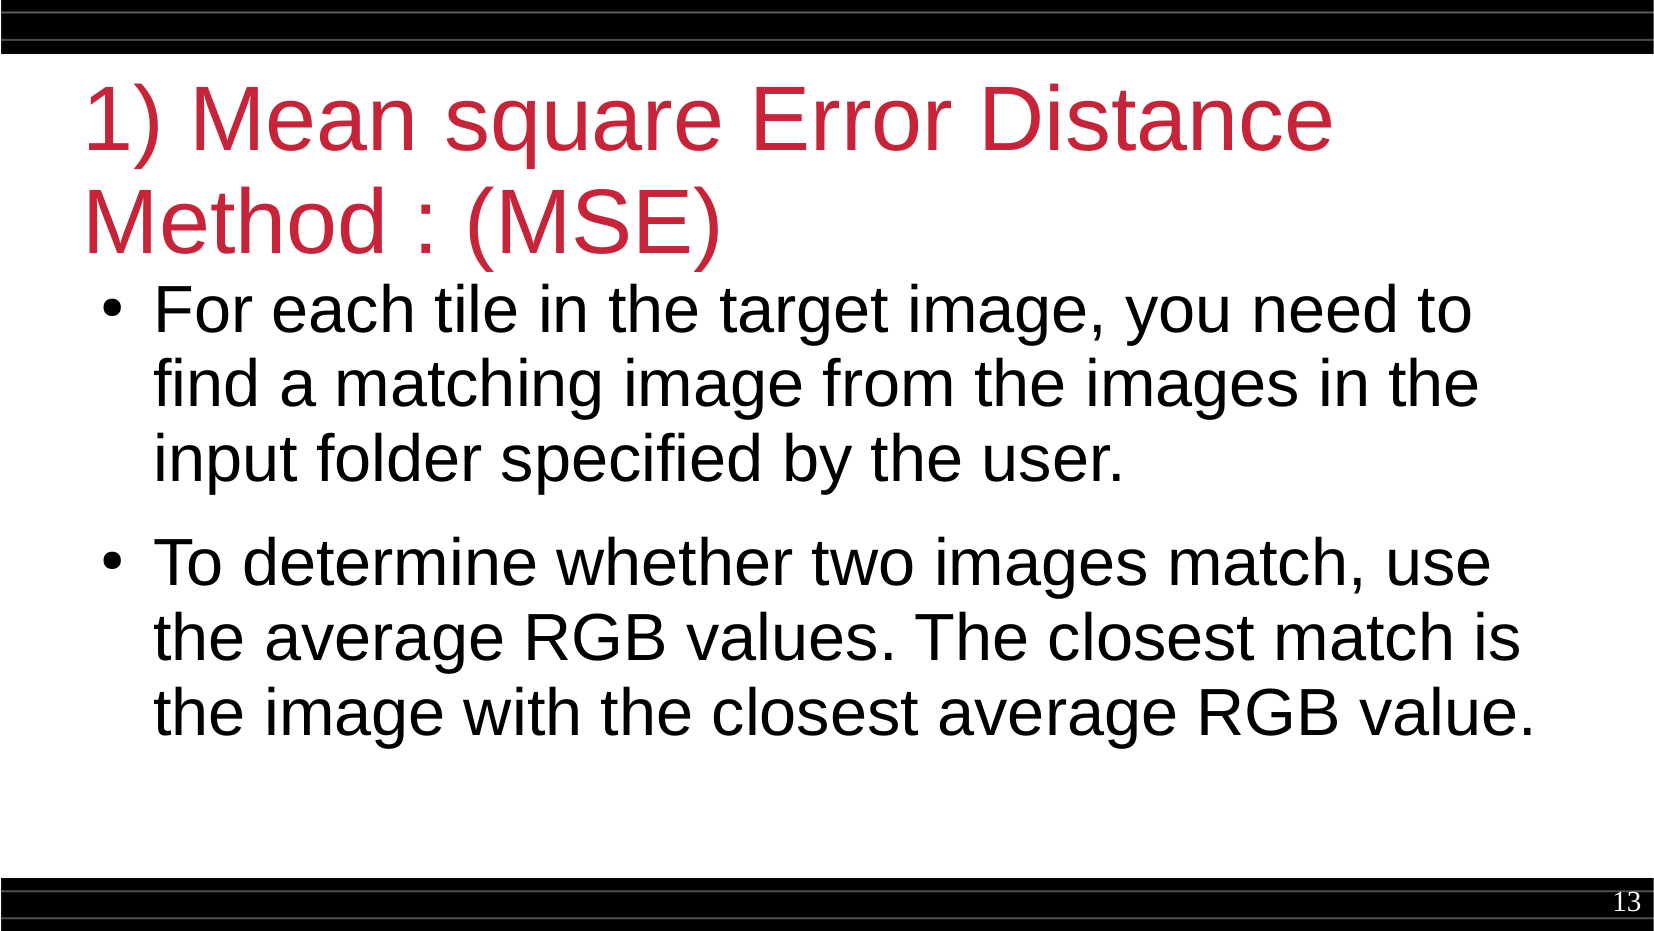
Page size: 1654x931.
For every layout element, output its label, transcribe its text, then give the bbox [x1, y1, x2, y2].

title 1) Mean square Error Distance Method : (MSE) [82, 67, 1571, 271]
picture [1, 0, 1654, 54]
picture [1, 878, 1654, 931]
list For each tile in the target image, you need to find a matching image from the images in the input folder specified by the user. To determine whether two images match, use the average RGB values. The closest match is the image with the closest average RGB value. [82, 271, 1571, 758]
